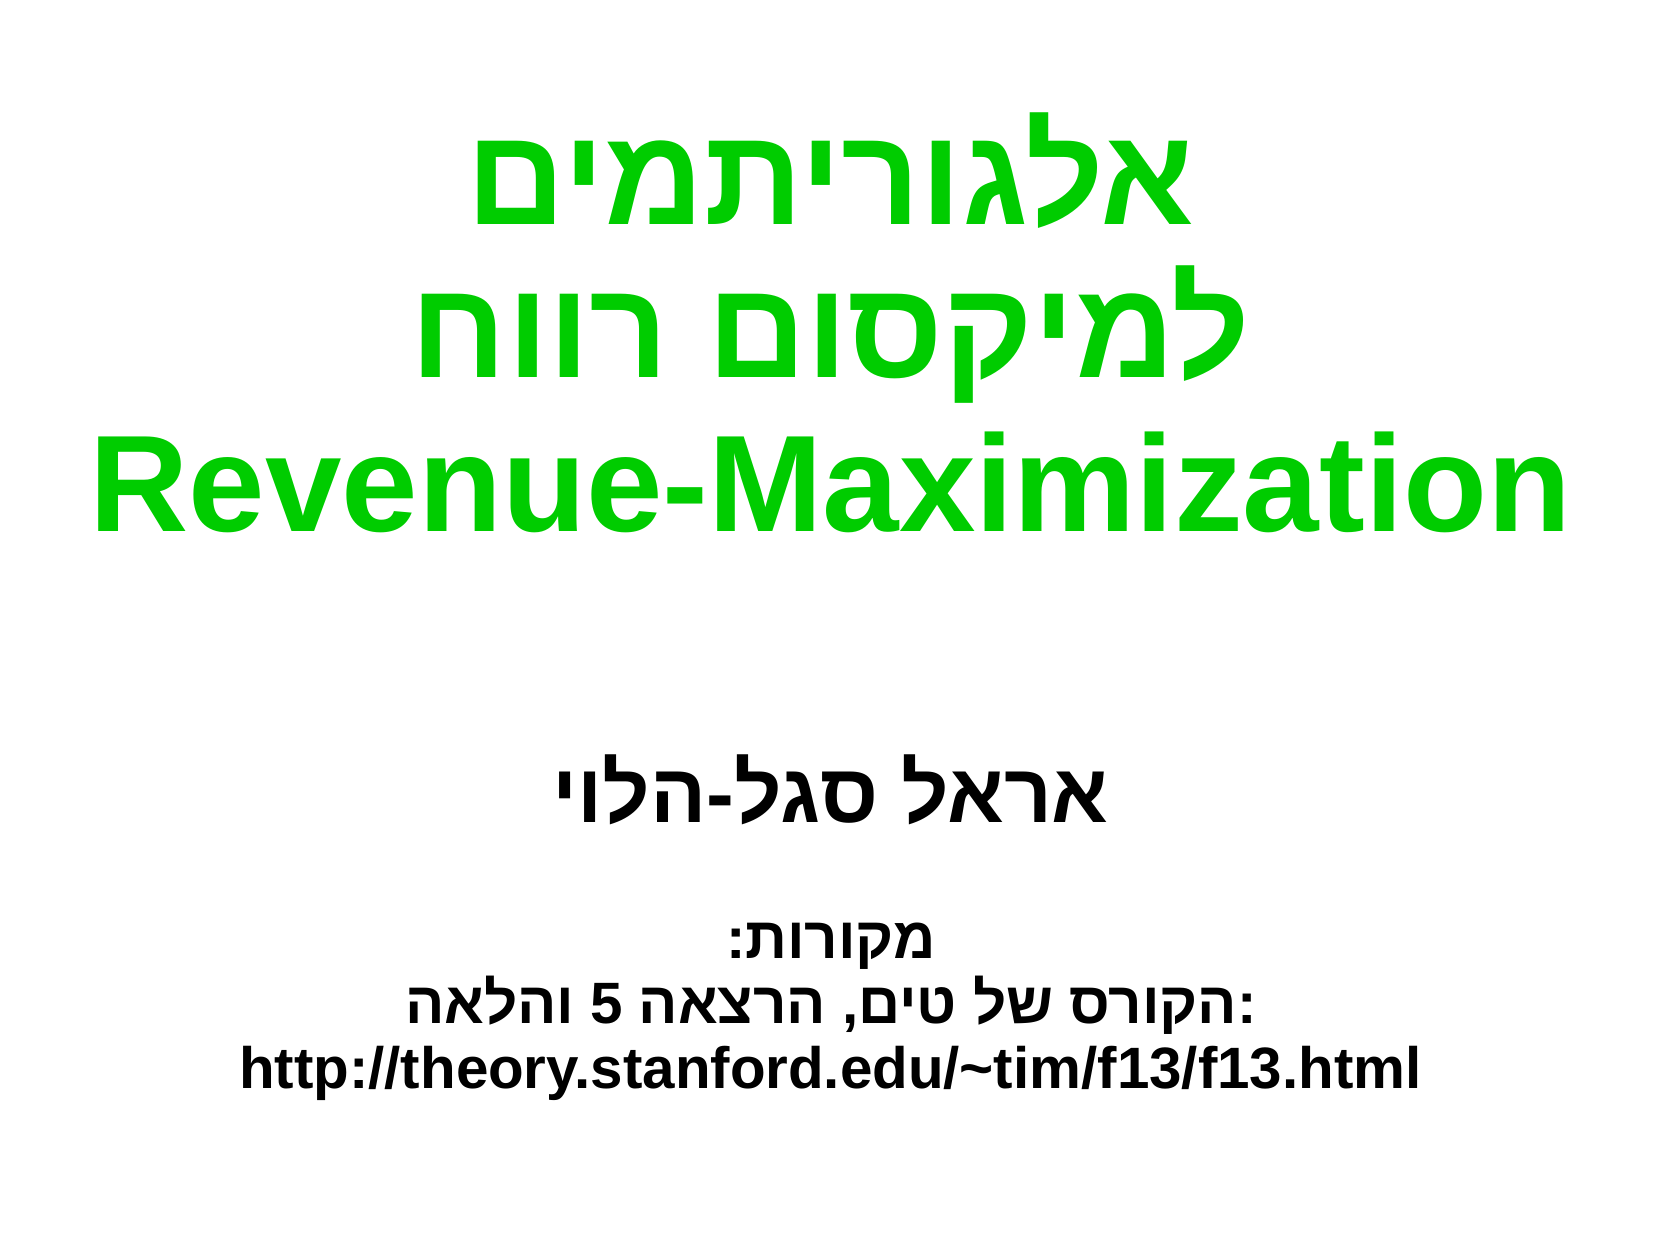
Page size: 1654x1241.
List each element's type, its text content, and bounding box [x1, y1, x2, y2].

title אלגוריתמים למיקסום רווח Revenue-Maximization אראל סגל-הלוי מקורות: הקורס של טים, הרצאה 5 והלאה: http://theory.stanford.edu/~tim/f13/f13.html [86, 45, 1576, 1156]
